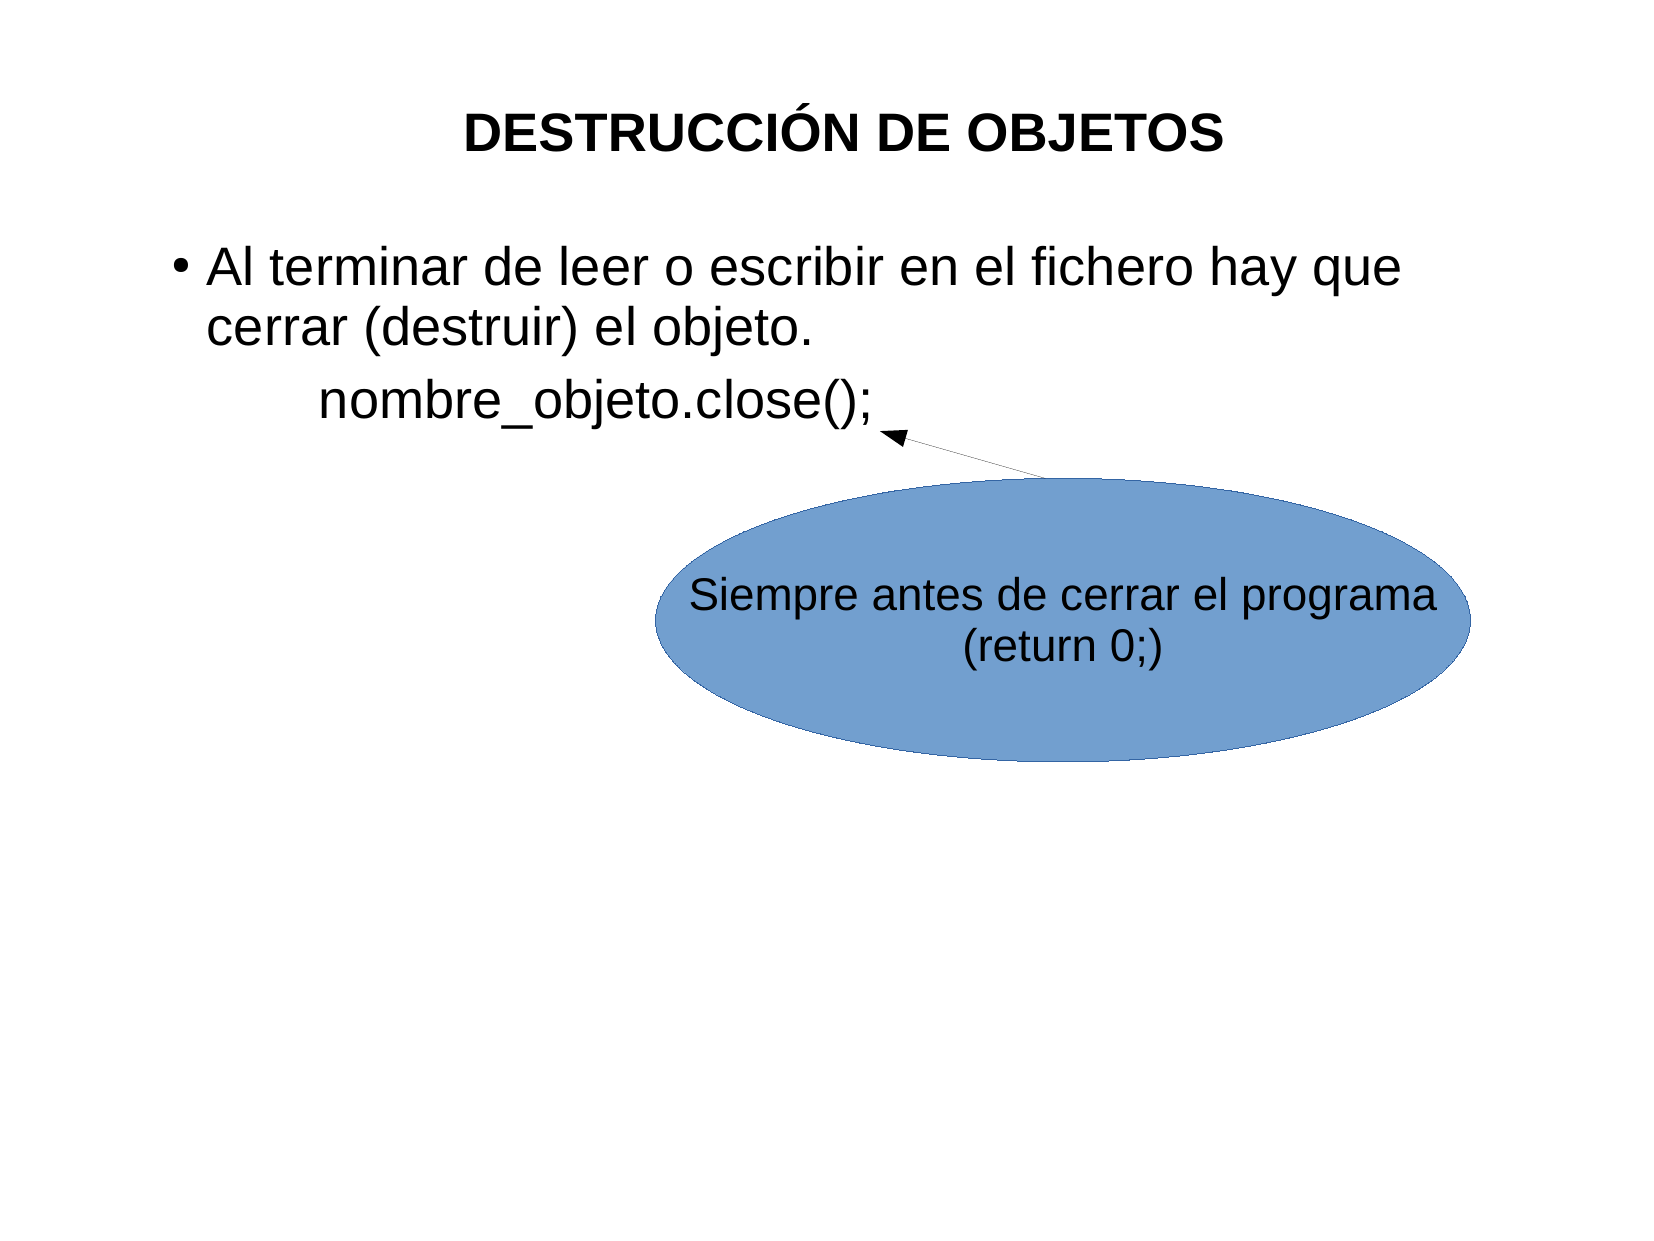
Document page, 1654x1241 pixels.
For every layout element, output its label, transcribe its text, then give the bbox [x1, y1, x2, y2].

title DESTRUCCIÓN DE OBJETOS [82, 29, 1571, 237]
subtitle Al terminar de leer o escribir en el fichero hay que cerrar (destruir) el objeto. nombre_objeto.close(); [171, 236, 1483, 1126]
text_box Siempre antes de cerrar el programa (return 0;) [655, 478, 1471, 762]
